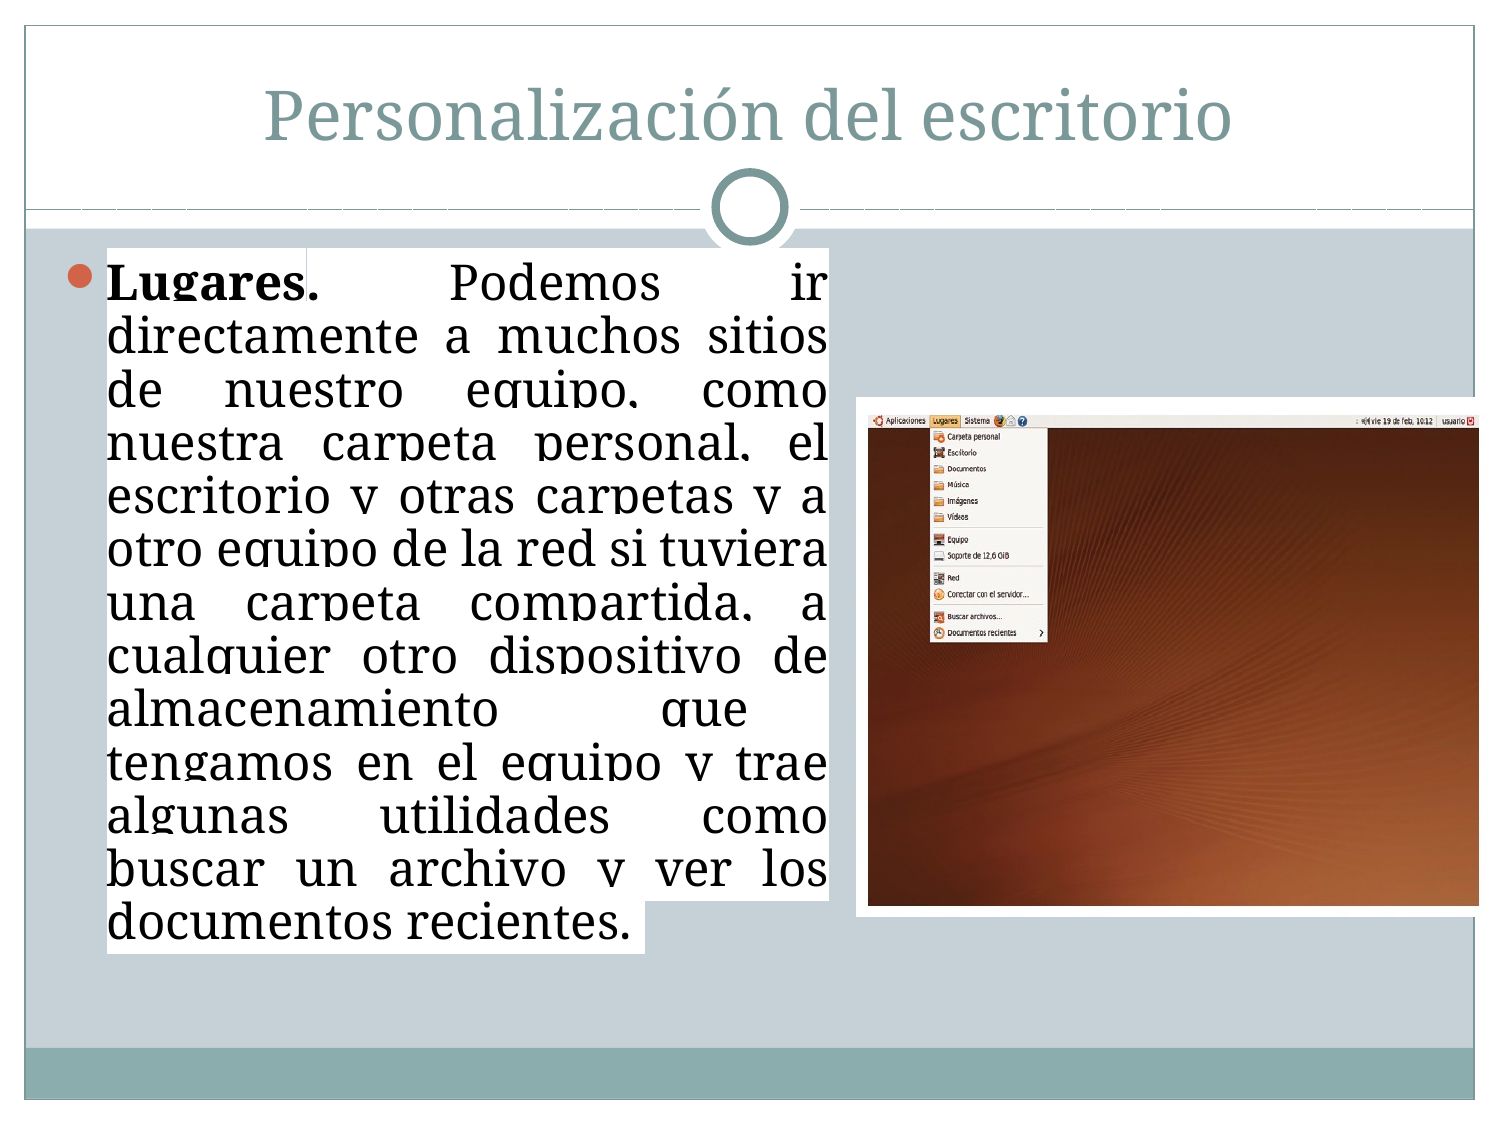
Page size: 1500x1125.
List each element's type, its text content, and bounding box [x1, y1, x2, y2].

title Personalización del escritorio [49, 37, 1450, 162]
list Lugares. Podemos ir directamente a muchos sitios de nuestro equipo, como nuestra carpeta personal, el escritorio y otras carpetas y a otro equipo de la red si tuviera una carpeta compartida, a cualquier otro dispositivo de almacenamiento que tengamos en el equipo y trae algunas utilidades como buscar un archivo y ver los documentos recientes. [49, 250, 845, 1001]
picture [856, 397, 1500, 917]
